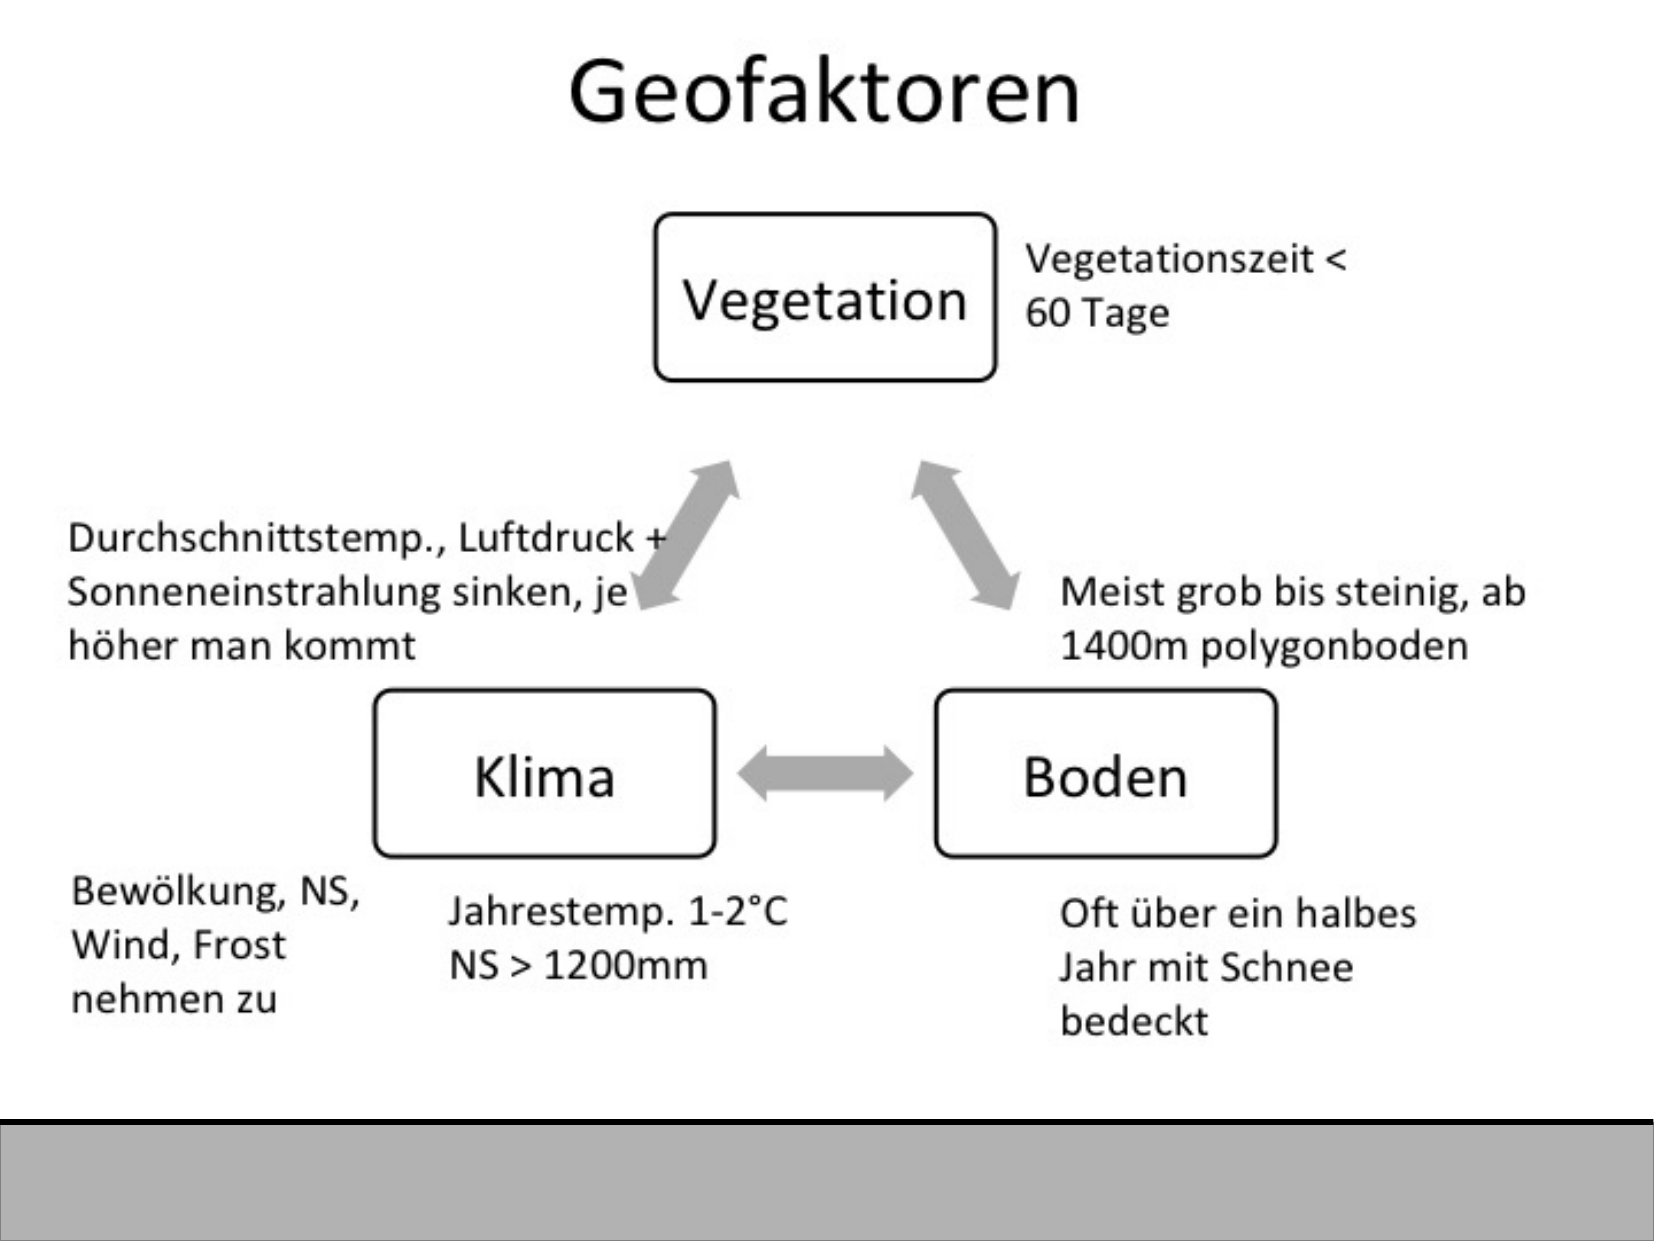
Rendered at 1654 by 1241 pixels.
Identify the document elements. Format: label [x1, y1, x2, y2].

picture [0, 0, 1654, 1078]
text_box [0, 1125, 1654, 1241]
